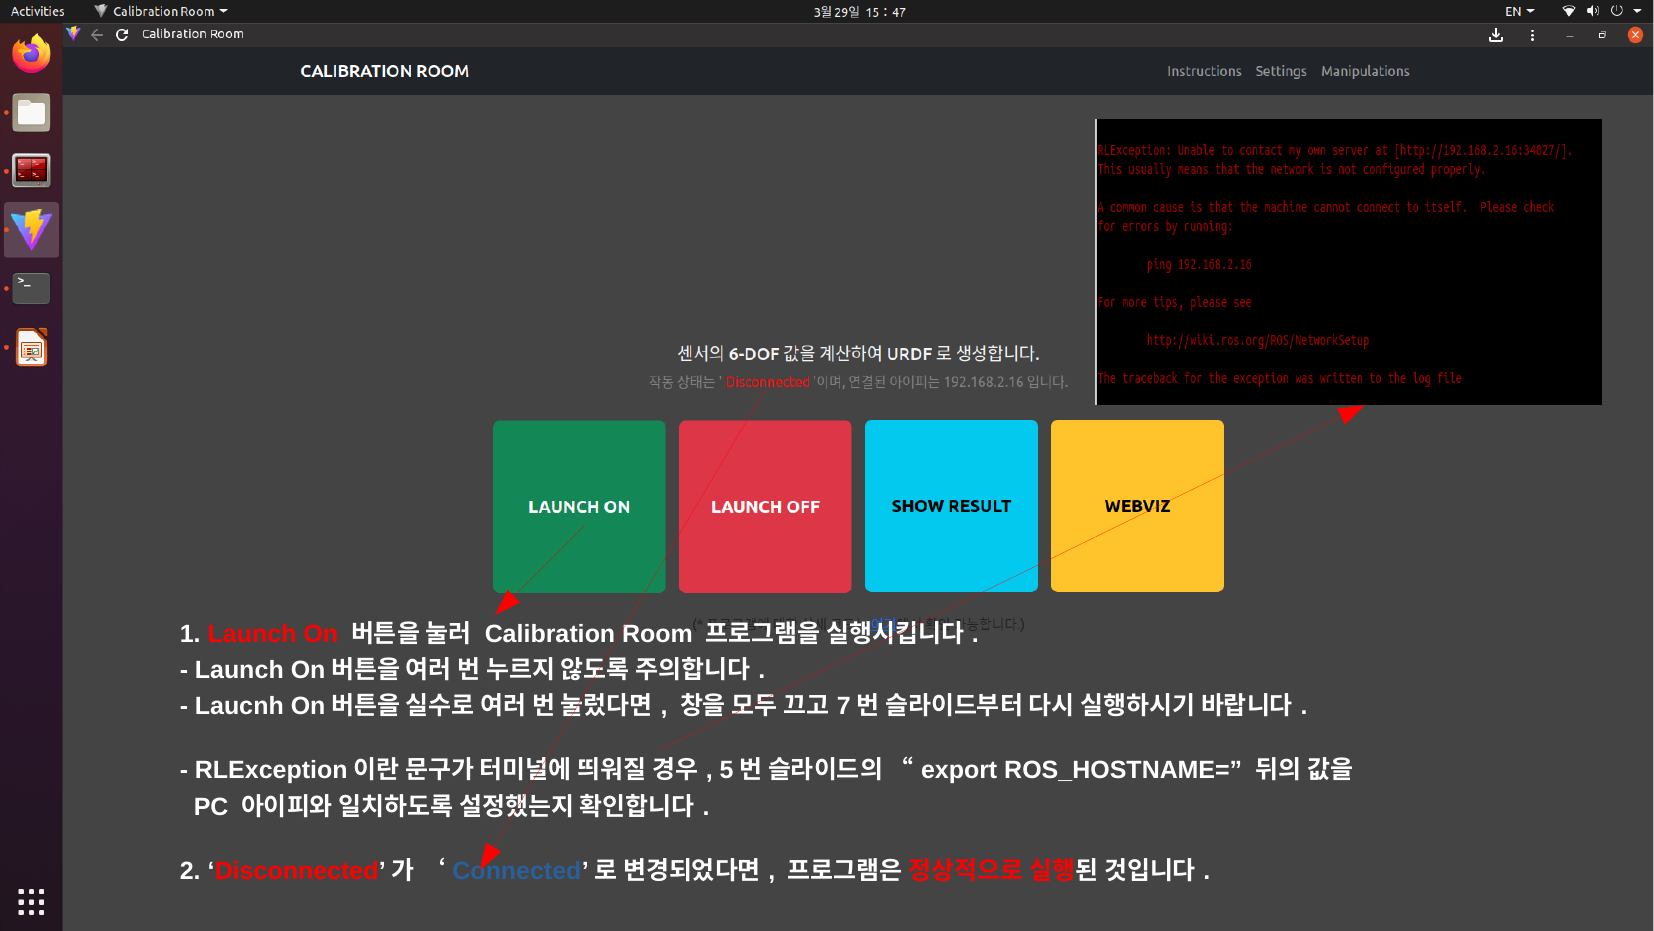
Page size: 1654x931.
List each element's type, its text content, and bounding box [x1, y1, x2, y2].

picture [0, 0, 1654, 931]
text_box 1. Launch On 버튼을 눌러 Calibration Room 프로그램을 실행시킵니다. - Launch On버튼을 여러 번 누르지 않도록 주의합니다. - Laucnh On버튼을 실수로 여러 번 눌렀다면, 창을 모두 끄고7번 슬라이드부터 다시 실행하시기 바랍니다. - RLException이란 문구가 터미널에 띄워질 경우, 5번 슬라이드의 “export ROS_HOSTNAME=” 뒤의 값을 PC 아이피와 일치하도록 설정했는지 확인합니다. 2. ‘Disconnected’가 ‘Connected’로 변경되었다면, 프로그램은 정상적으로 실행된 것입니다. [498, 660, 1396, 841]
text_box 1. Launch On 버튼을 눌러 Calibration Room 프로그램을 실행시킵니다. - Launch On버튼을 여러 번 누르지 않도록 주의합니다. - Laucnh On버튼을 실수로 여러 번 눌렀다면, 창을 모두 끄고7번 슬라이드부터 다시 실행하시기 바랍니다. - RLException이란 문구가 터미널에 띄워질 경우, 5번 슬라이드의 “export ROS_HOSTNAME=” 뒤의 값을 PC 아이피와 일치하도록 설정했는지 확인합니다. 2. ‘Disconnected’가 ‘Connected’로 변경되었다면, 프로그램은 정상적으로 실행된 것입니다. [165, 660, 593, 841]
